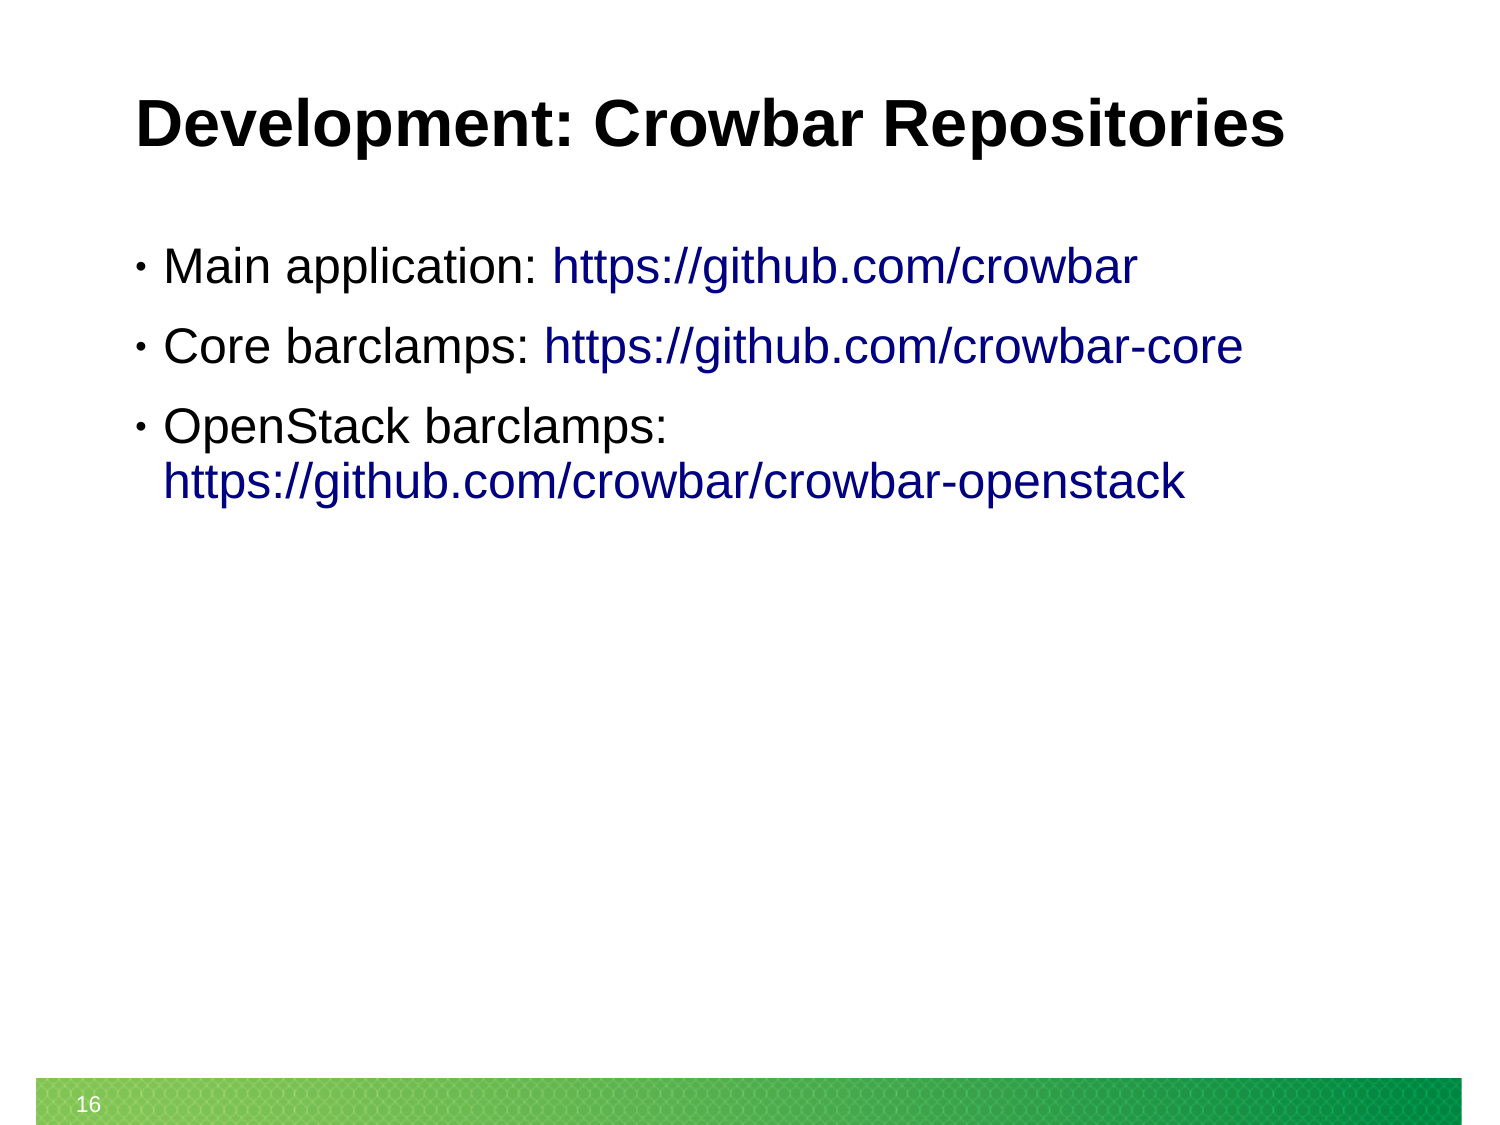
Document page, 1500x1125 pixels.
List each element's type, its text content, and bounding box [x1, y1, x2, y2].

picture [36, 1078, 1462, 1125]
title Development: Crowbar Repositories [135, 41, 1372, 204]
list Main application: https://github.com/crowbar Core barclamps: https://github.com/crowbar-core OpenStack barclamps: https://github.com/crowbar/crowbar-openstack [135, 238, 1372, 892]
